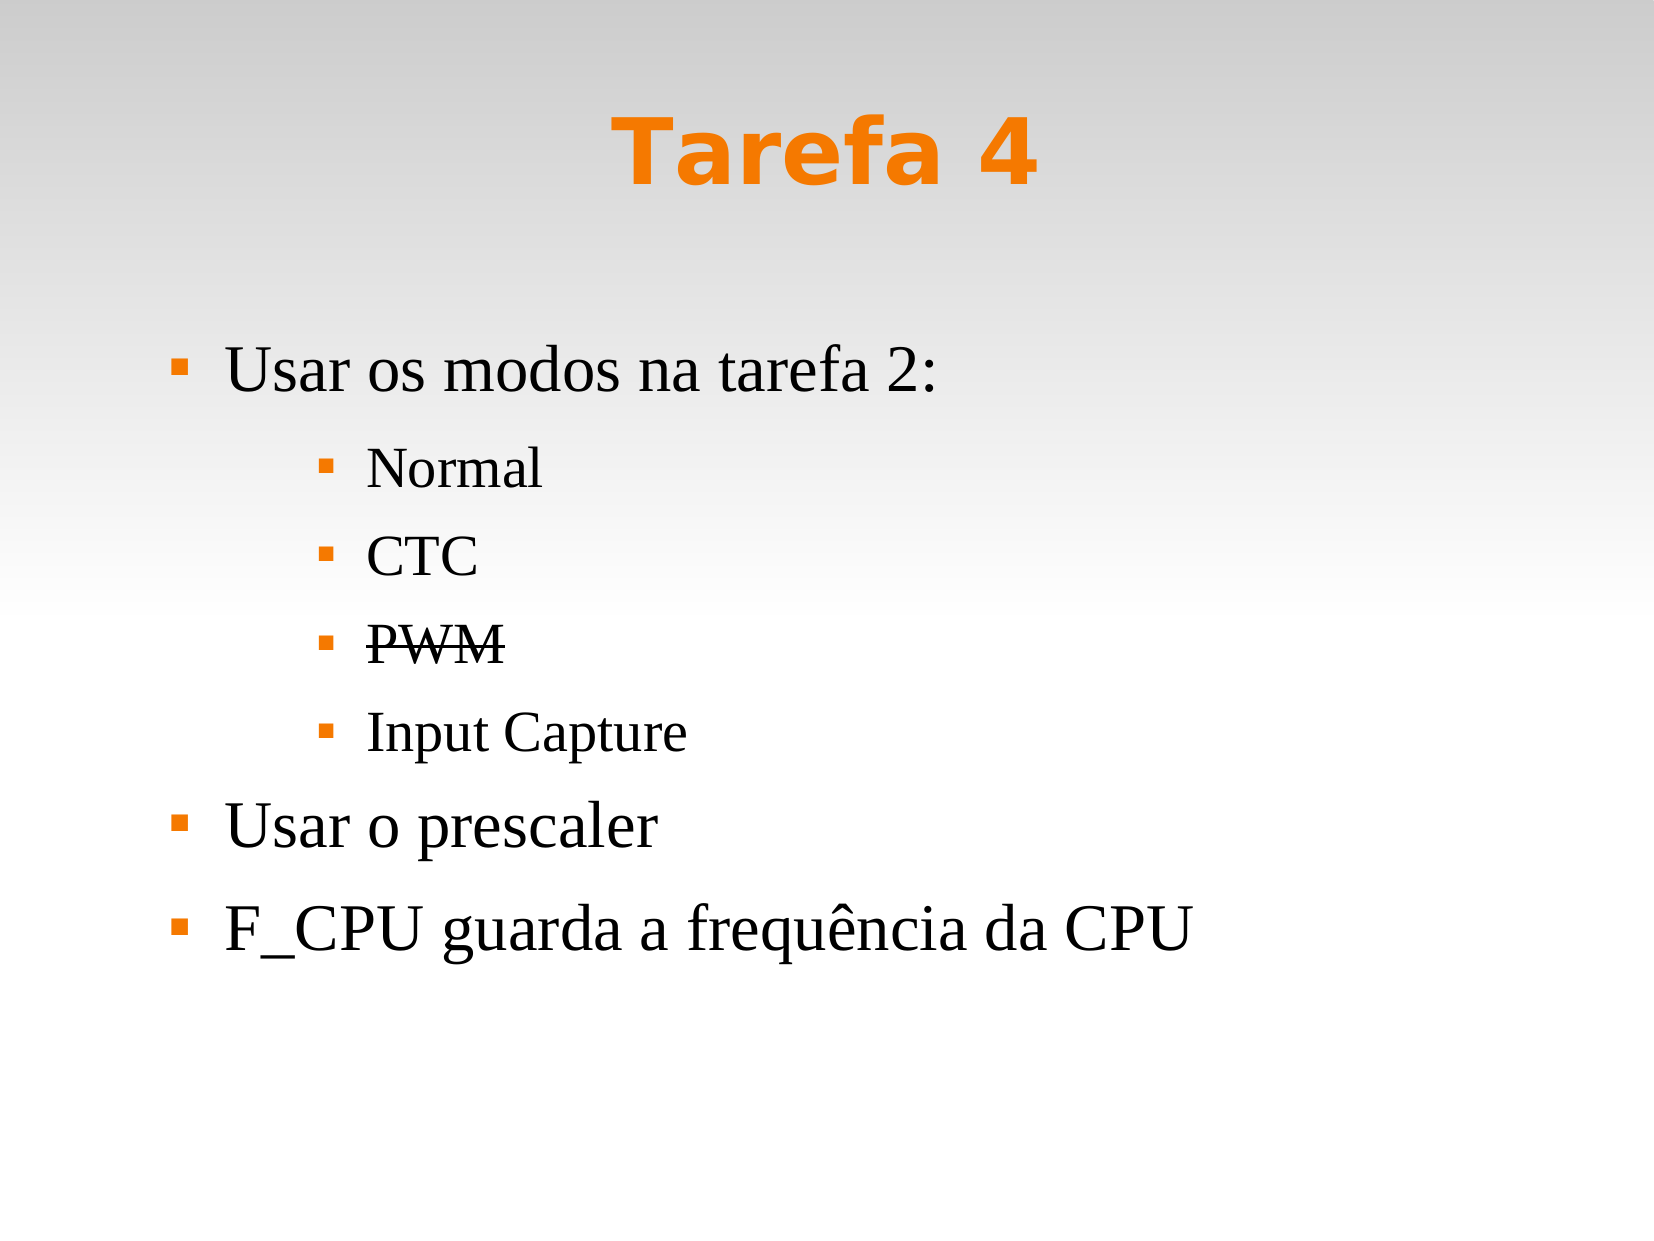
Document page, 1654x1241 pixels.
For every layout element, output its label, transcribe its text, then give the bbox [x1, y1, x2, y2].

list Usar os modos na tarefa 2: Normal CTC PWM Input Capture Usar o prescaler F_CPU guarda a frequência da CPU [82, 331, 1571, 1150]
title Tarefa 4 [82, 49, 1571, 257]
